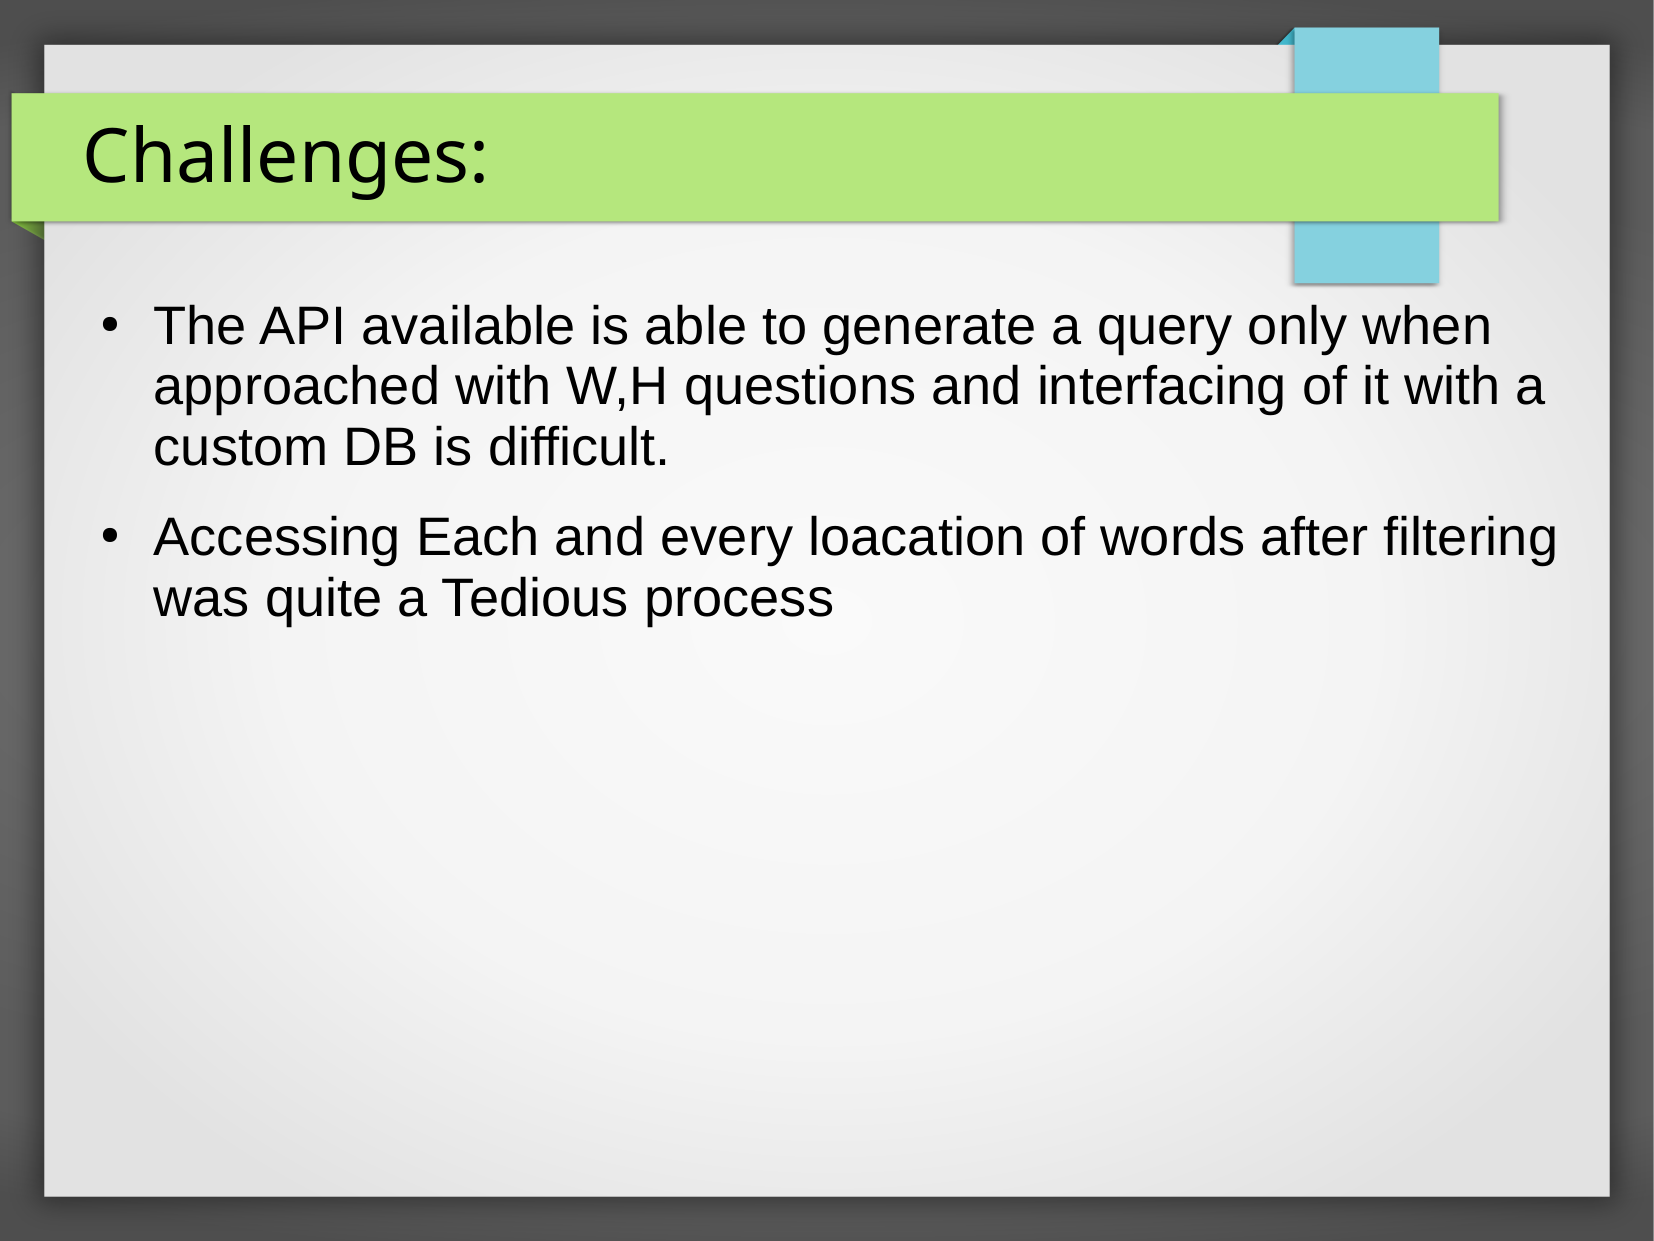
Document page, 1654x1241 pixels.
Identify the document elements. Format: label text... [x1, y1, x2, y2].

title Challenges: [82, 94, 1264, 213]
picture [0, 0, 1654, 1241]
list The API available is able to generate a query only when approached with W,H questions and interfacing of it with a custom DB is difficult. Accessing Each and every loacation of words after filtering was quite a Tedious process [82, 295, 1571, 1015]
